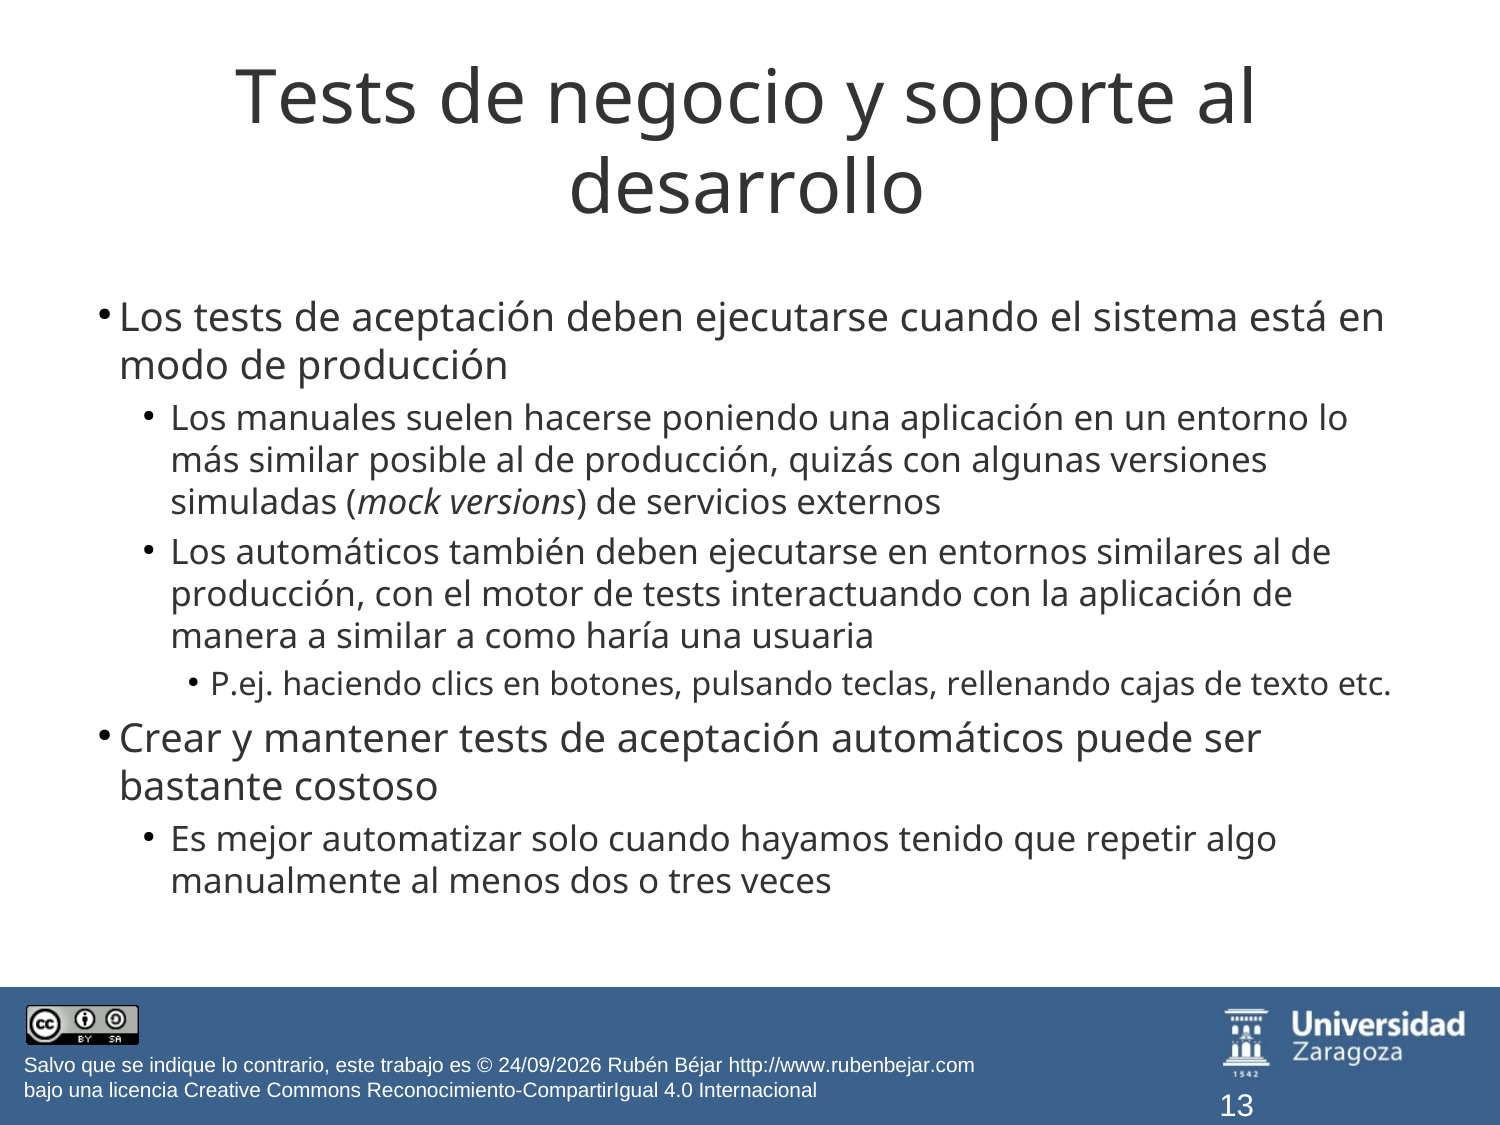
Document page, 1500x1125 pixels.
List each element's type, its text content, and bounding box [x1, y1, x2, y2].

picture [0, 987, 1500, 1125]
title Tests de negocio y soporte al desarrollo [74, 20, 1420, 257]
list Los tests de aceptación deben ejecutarse cuando el sistema está en modo de producción Los manuales suelen hacerse poniendo una aplicación en un entorno lo más similar posible al de producción, quizás con algunas versiones simuladas (mock versions) de servicios externos Los automáticos también deben ejecutarse en entornos similares al de producción, con el motor de tests interactuando con la aplicación de manera a similar a como haría una usuaria P.ej. haciendo clics en botones, pulsando teclas, rellenando cajas de texto etc. Crear y mantener tests de aceptación automáticos puede ser bastante costoso Es mejor automatizar solo cuando hayamos tenido que repetir algo manualmente al menos dos o tres veces [82, 283, 1418, 957]
